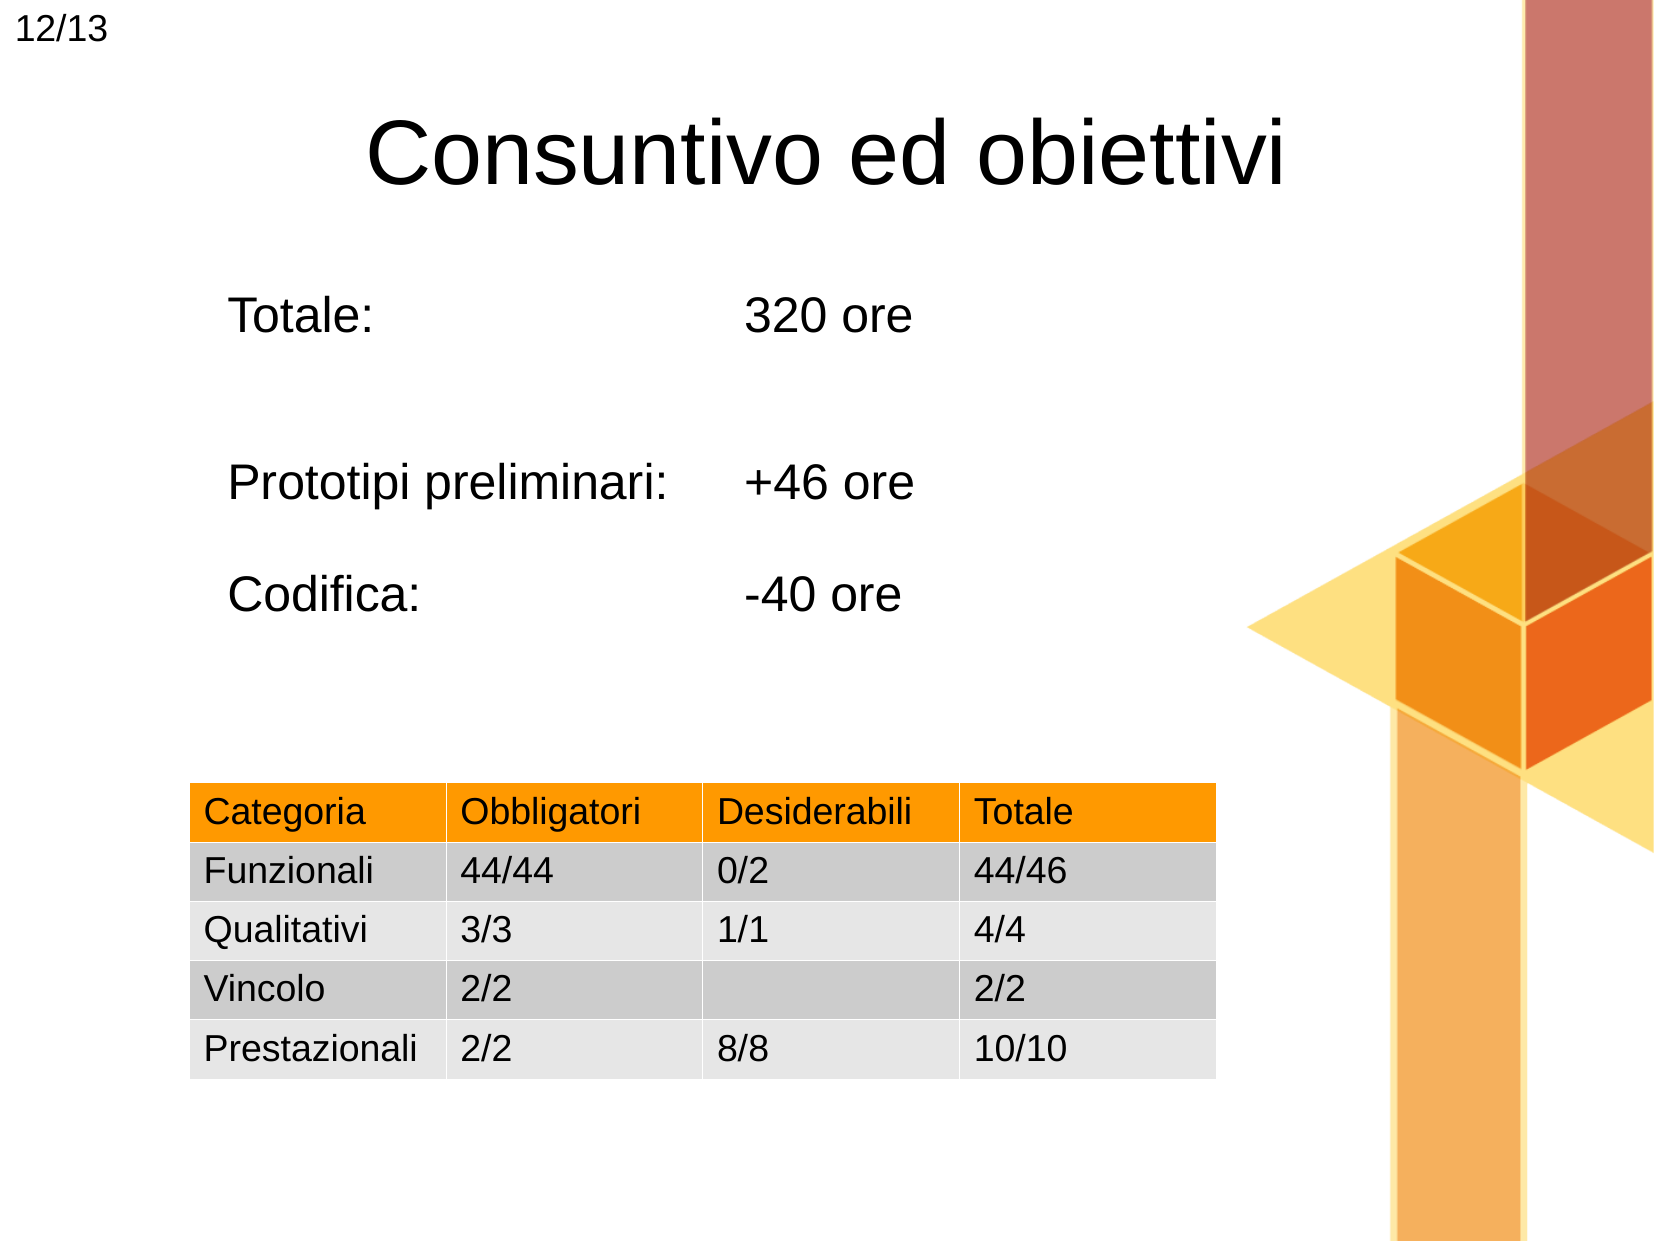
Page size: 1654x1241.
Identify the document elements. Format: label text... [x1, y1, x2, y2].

table_cell 1/1 [703, 902, 959, 960]
table_header Obbligatori [447, 783, 702, 842]
table_cell 0/2 [703, 843, 959, 901]
title Consuntivo ed obiettivi [82, 49, 1571, 257]
table_header Desiderabili [703, 783, 959, 842]
table_cell 44/46 [960, 843, 1216, 901]
text_box Totale: 320 ore Prototipi preliminari: +46 ore Codifica: -40 ore [212, 279, 934, 686]
table_cell 44/44 [447, 843, 702, 901]
table_cell Qualitativi [190, 902, 446, 960]
table_cell 4/4 [960, 902, 1216, 960]
table_cell 2/2 [447, 1020, 702, 1079]
table_cell 2/2 [447, 961, 702, 1019]
table_cell [703, 961, 959, 1019]
table_cell Vincolo [190, 961, 446, 1019]
table_cell 3/3 [447, 902, 702, 960]
table_header Totale [960, 783, 1216, 842]
table_cell 8/8 [703, 1020, 959, 1079]
table_cell Funzionali [190, 843, 446, 901]
table_header Categoria [190, 783, 446, 842]
text_box 12/13 [0, 0, 142, 99]
table_cell 2/2 [960, 961, 1216, 1019]
table_cell 10/10 [960, 1020, 1216, 1079]
picture [0, 0, 1654, 1241]
table_cell Prestazionali [190, 1020, 446, 1079]
